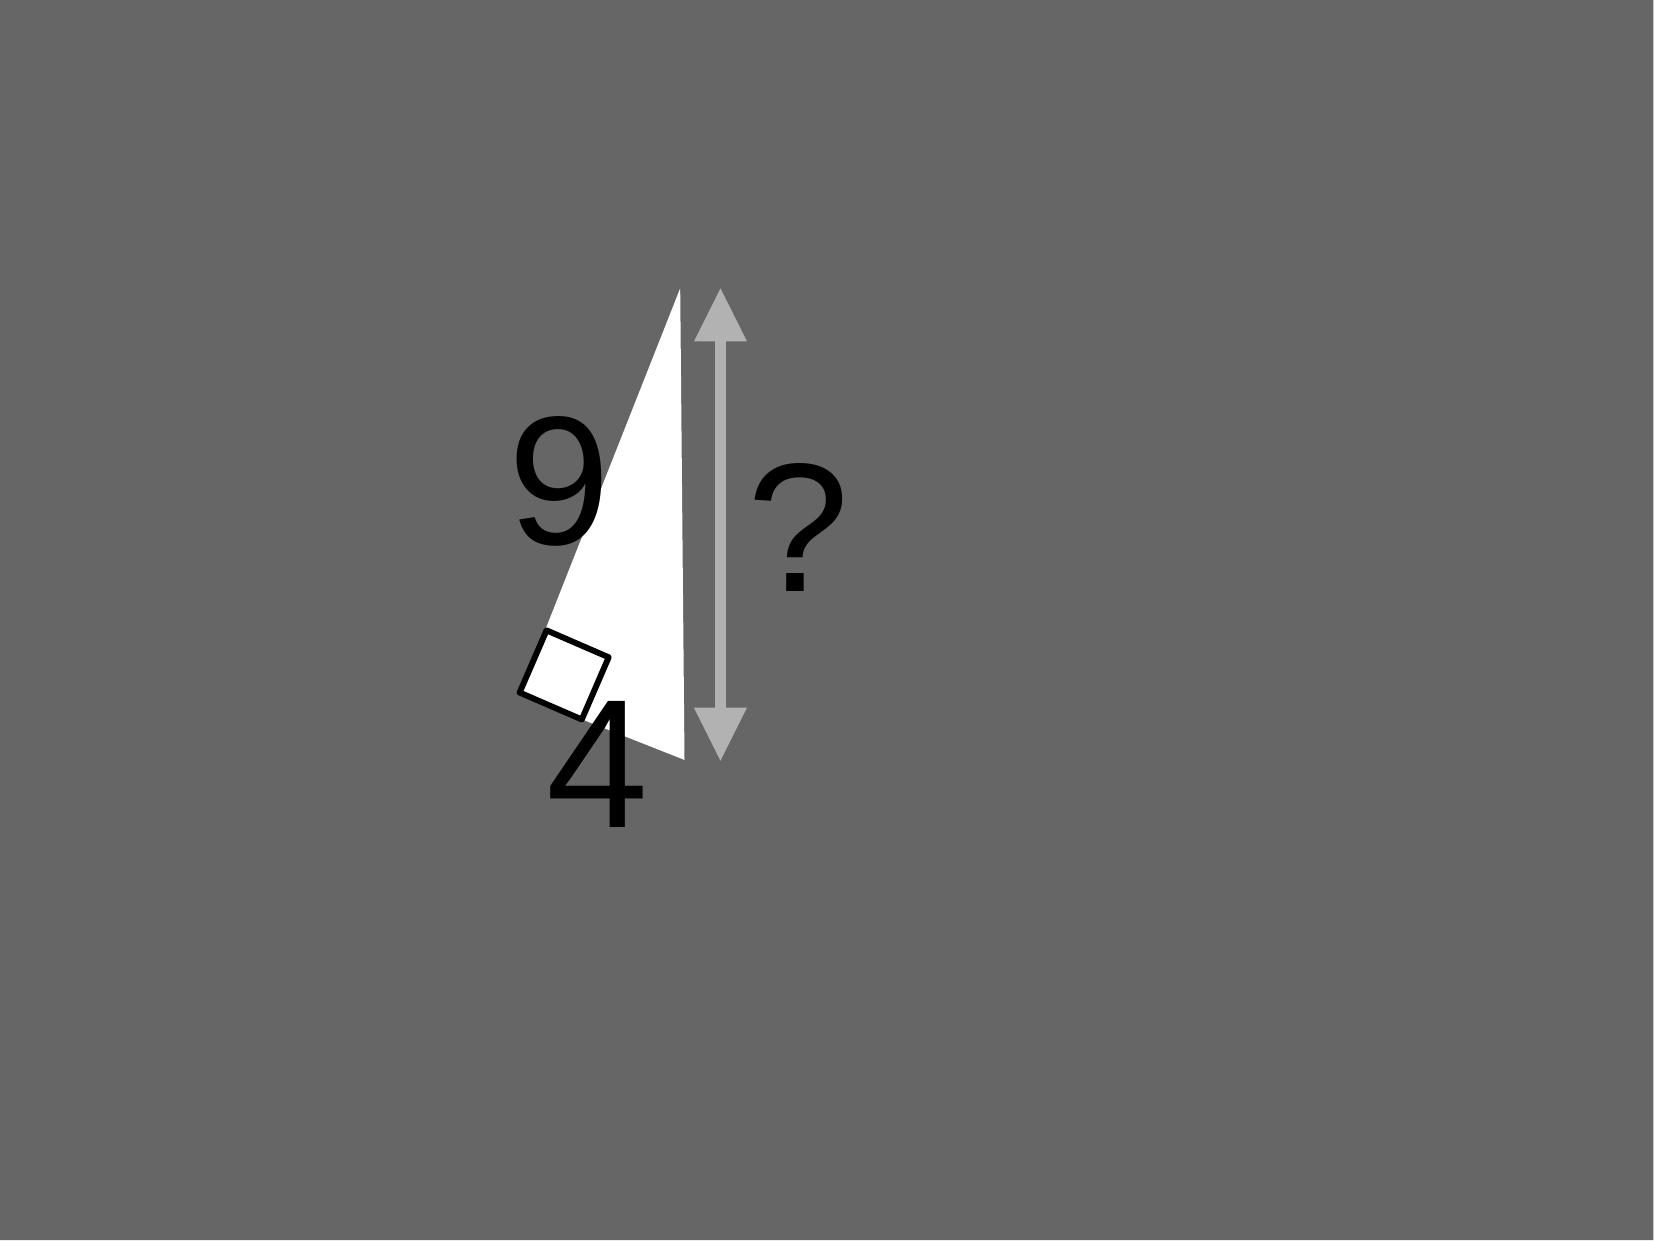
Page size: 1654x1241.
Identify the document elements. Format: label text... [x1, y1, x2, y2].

text_box [0, 0, 1654, 1241]
text_box 9 [493, 370, 638, 591]
text_box ? [732, 418, 863, 638]
text_box 4 [531, 654, 676, 875]
